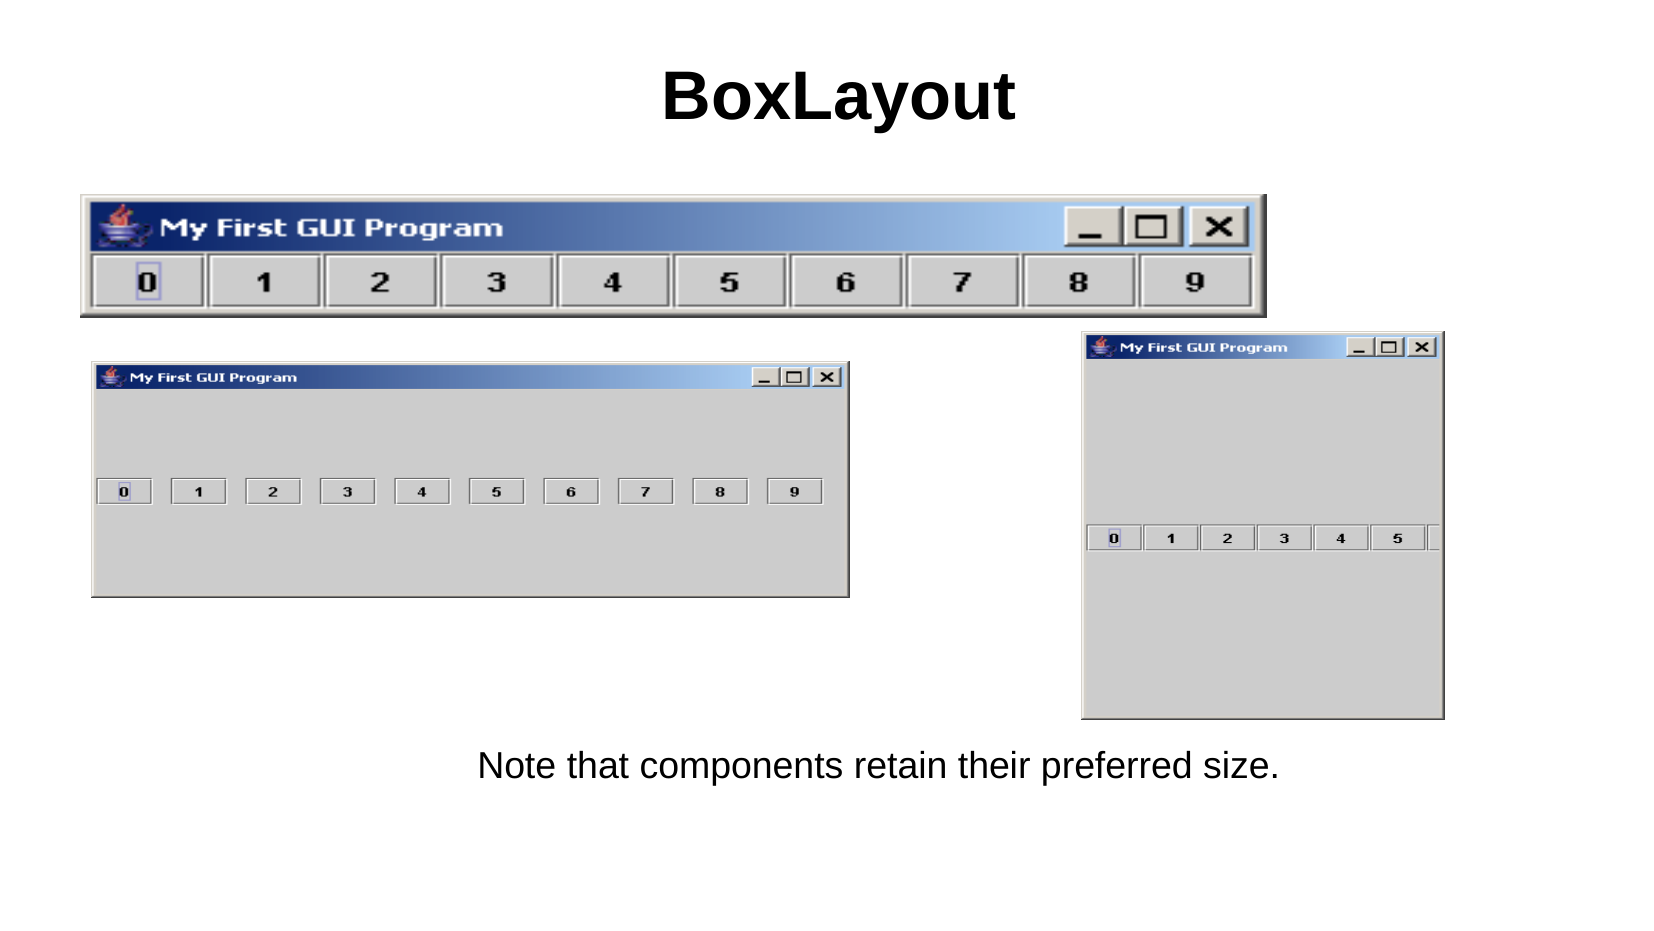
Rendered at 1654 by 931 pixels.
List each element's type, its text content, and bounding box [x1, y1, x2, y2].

text_box Note that components retain their preferred size. [427, 733, 1296, 795]
picture [80, 194, 1267, 318]
title BoxLayout [82, 37, 1571, 147]
picture [91, 361, 850, 598]
picture [1081, 331, 1445, 720]
